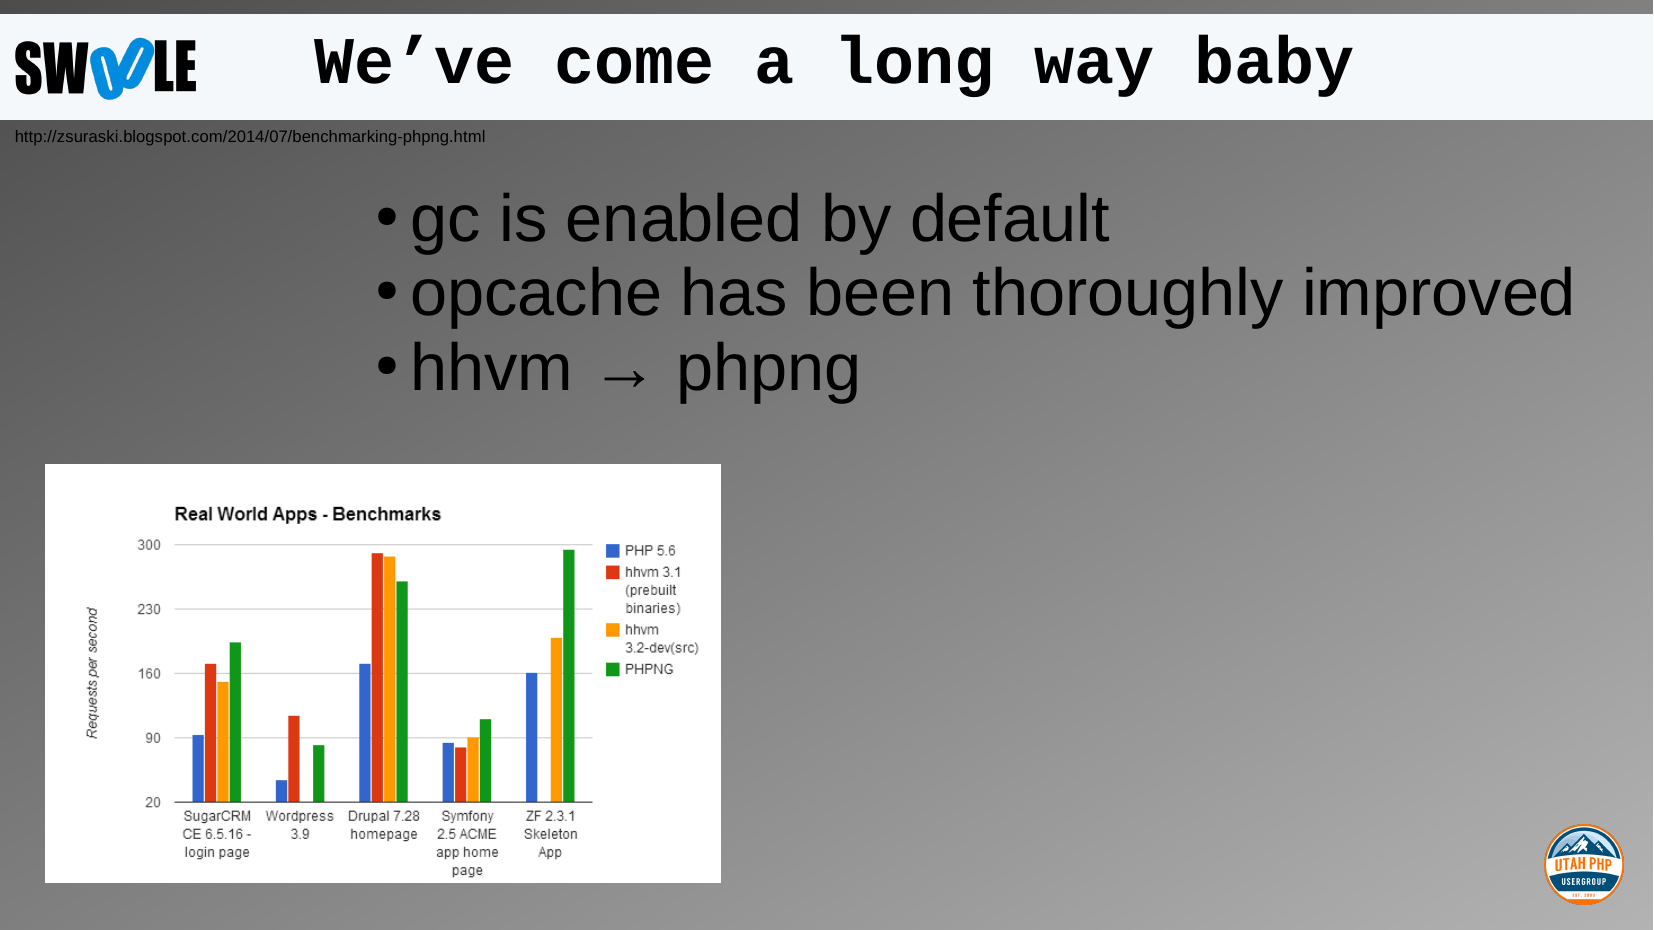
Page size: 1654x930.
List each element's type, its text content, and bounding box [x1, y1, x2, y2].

title We’ve come a long way baby [314, 14, 1586, 118]
text_box [0, 14, 15, 120]
text_box [196, 14, 1653, 120]
picture [1544, 824, 1624, 905]
text_box http://zsuraski.blogspot.com/2014/07/benchmarking-phpng.html [0, 120, 976, 154]
subtitle gc is enabled by default opcache has been thoroughly improved hhvm → phpng [375, 180, 1606, 450]
picture [45, 464, 721, 883]
picture [15, 14, 196, 120]
